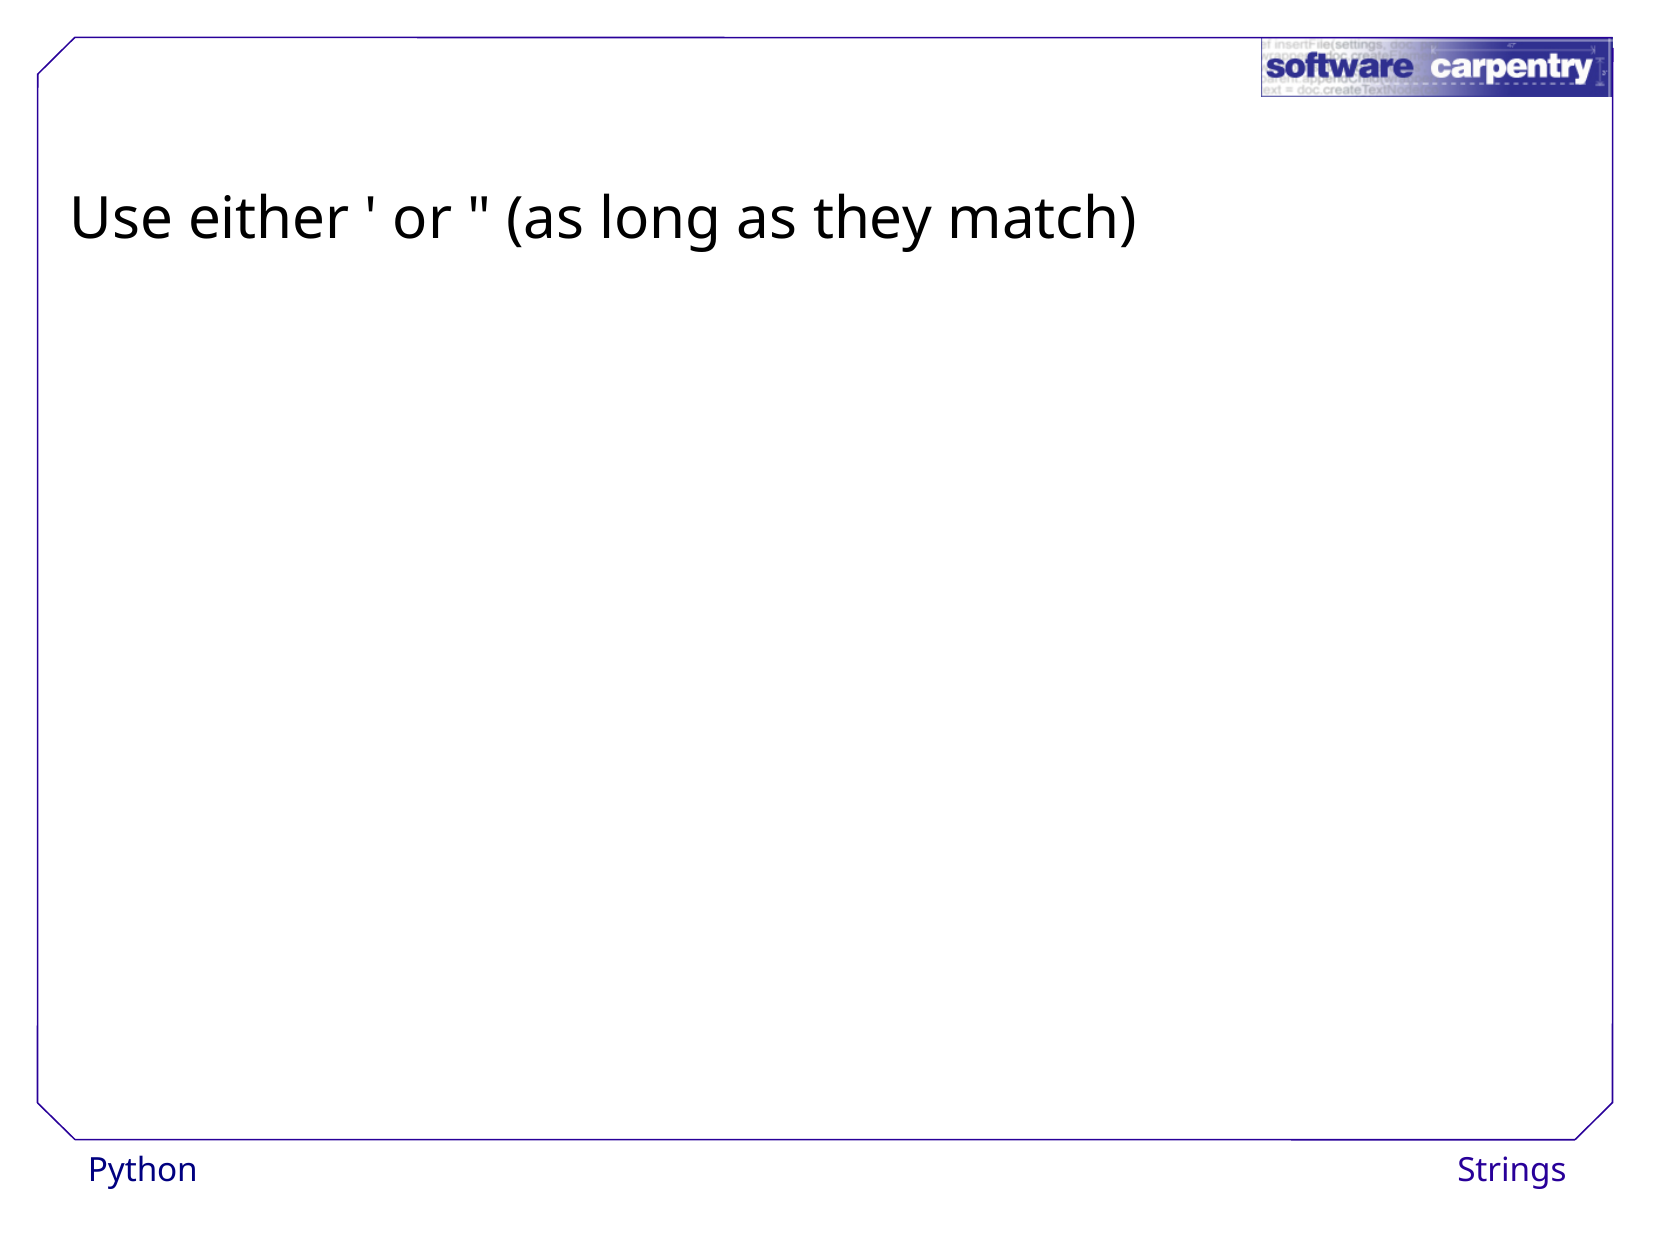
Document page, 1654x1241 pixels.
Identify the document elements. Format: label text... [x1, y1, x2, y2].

picture [1261, 39, 1613, 97]
text_box Use either ' or " (as long as they match) [54, 138, 1303, 259]
